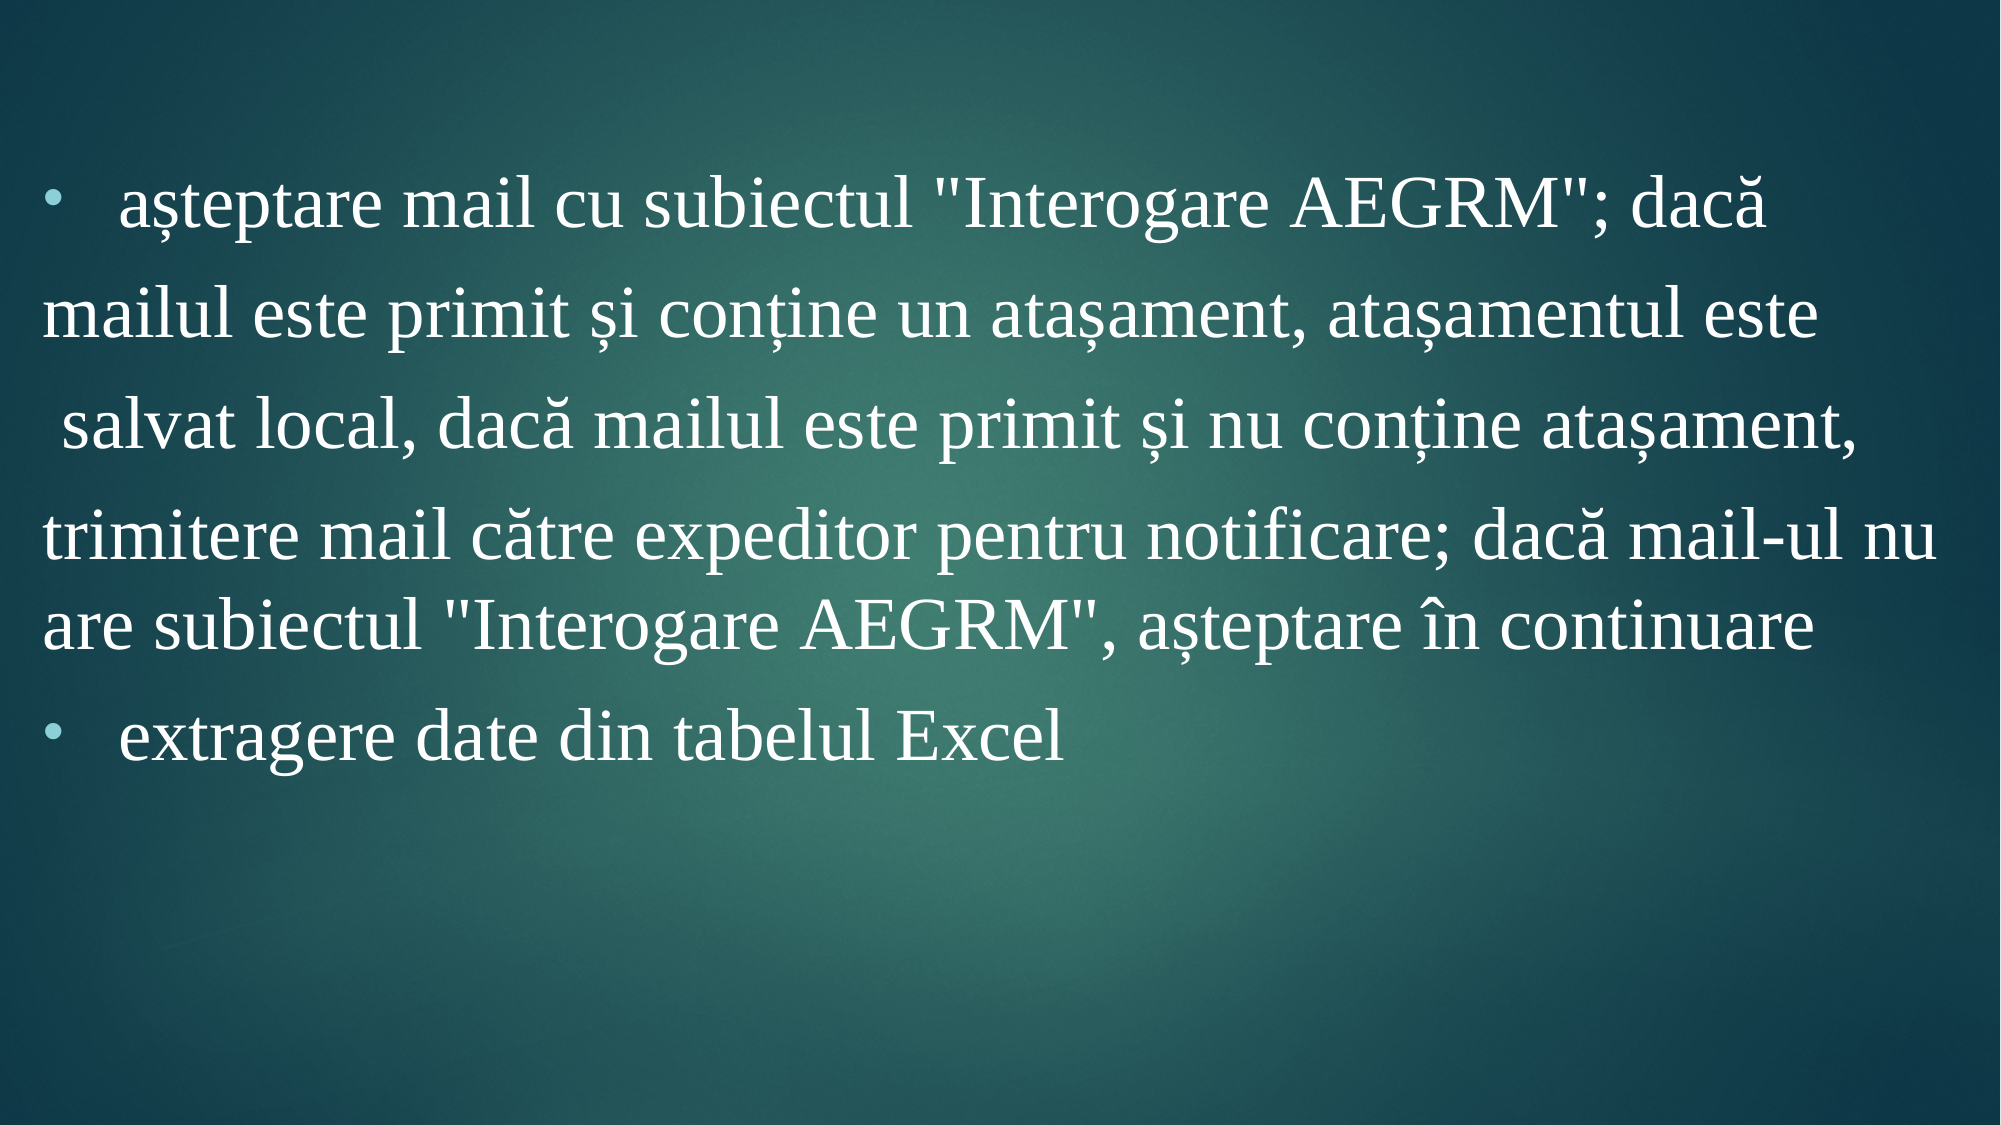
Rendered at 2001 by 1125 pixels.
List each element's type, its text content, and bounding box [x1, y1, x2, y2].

list așteptare mail cu subiectul "Interogare AEGRM"; dacă mailul este primit și conține un atașament, atașamentul este salvat local, dacă mailul este primit și nu conține atașament, trimitere mail către expeditor pentru notificare; dacă mail-ul nu are subiectul "Interogare AEGRM", așteptare în continuare extragere date din tabelul Excel [27, 144, 1977, 1026]
